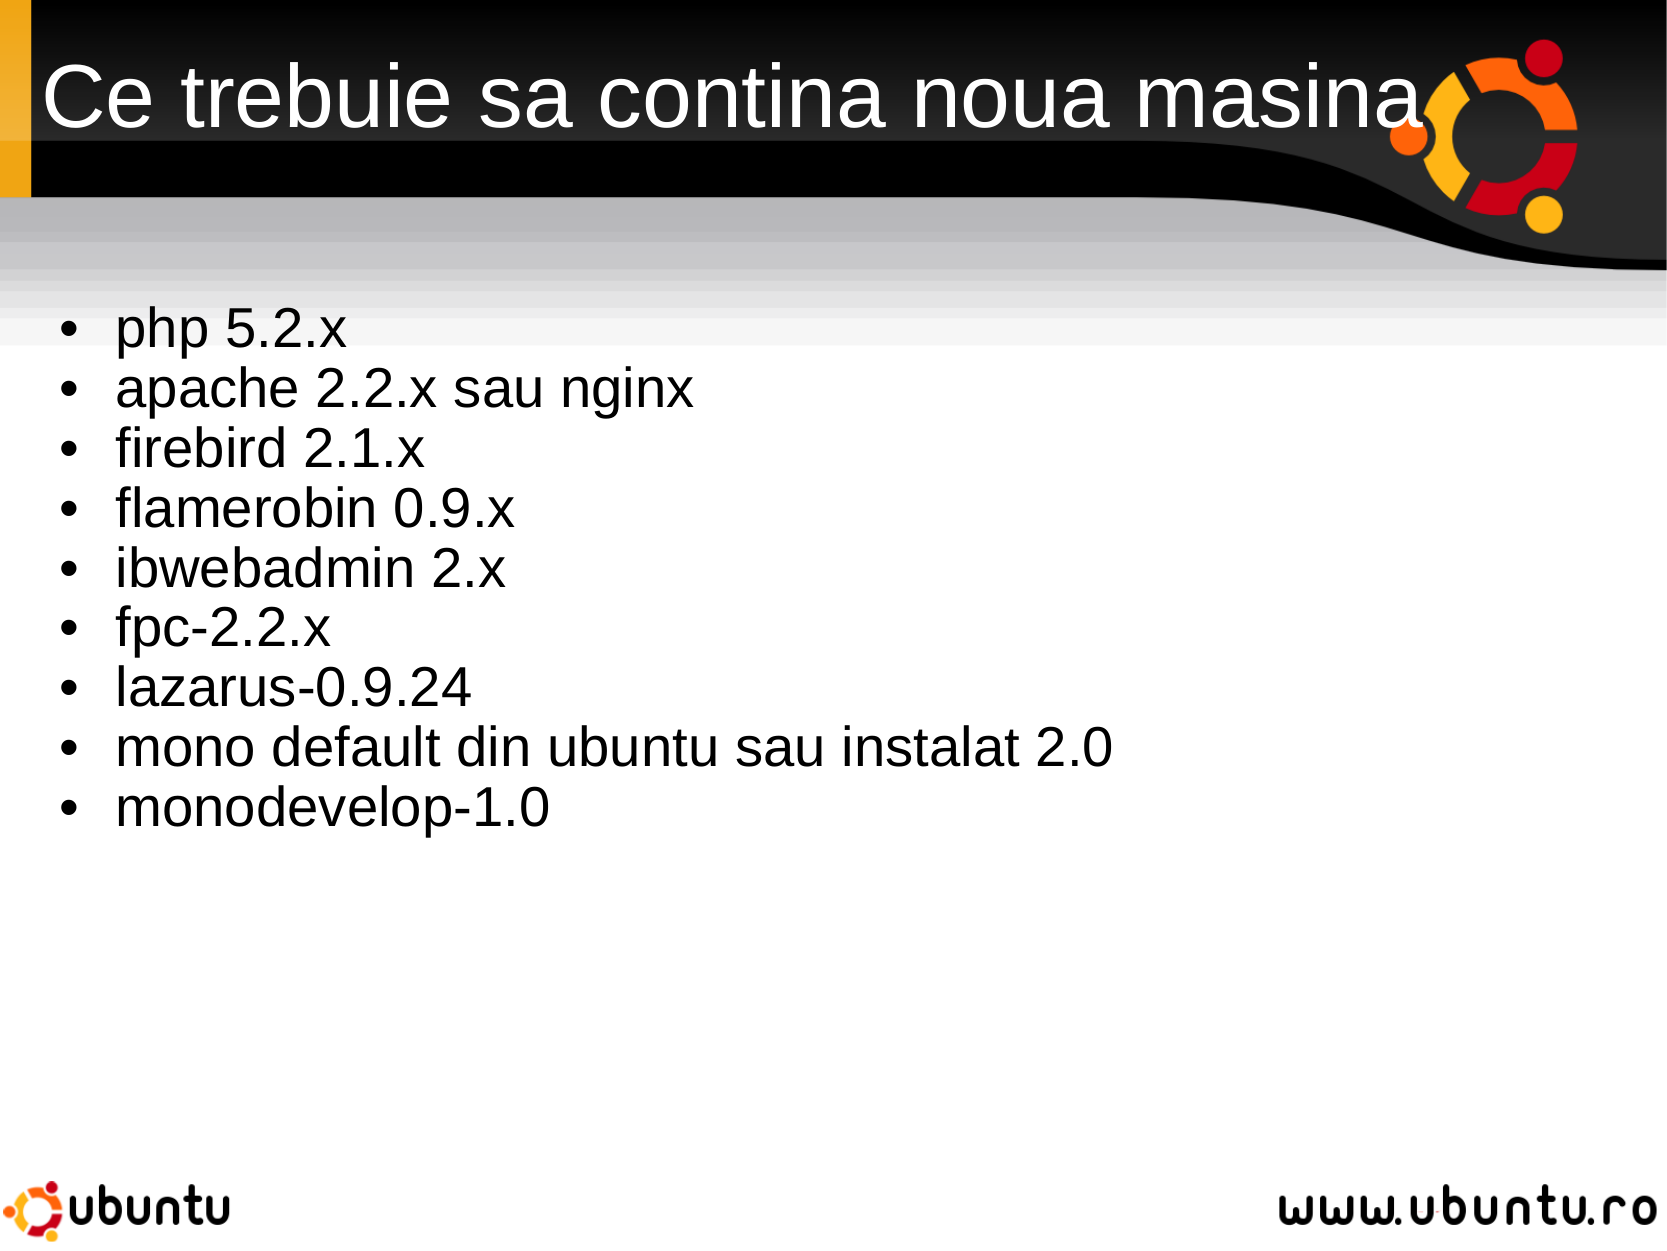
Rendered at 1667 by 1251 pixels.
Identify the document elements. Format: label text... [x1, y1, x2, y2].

title Ce trebuie sa contina noua masina [41, 51, 1631, 266]
picture [0, 0, 1667, 1251]
list php 5.2.x apache 2.2.x sau nginx firebird 2.1.x flamerobin 0.9.x ibwebadmin 2.x fpc-2.2.x lazarus-0.9.24 mono default din ubuntu sau instalat 2.0 monodevelop-1.0 [40, 300, 1627, 1201]
